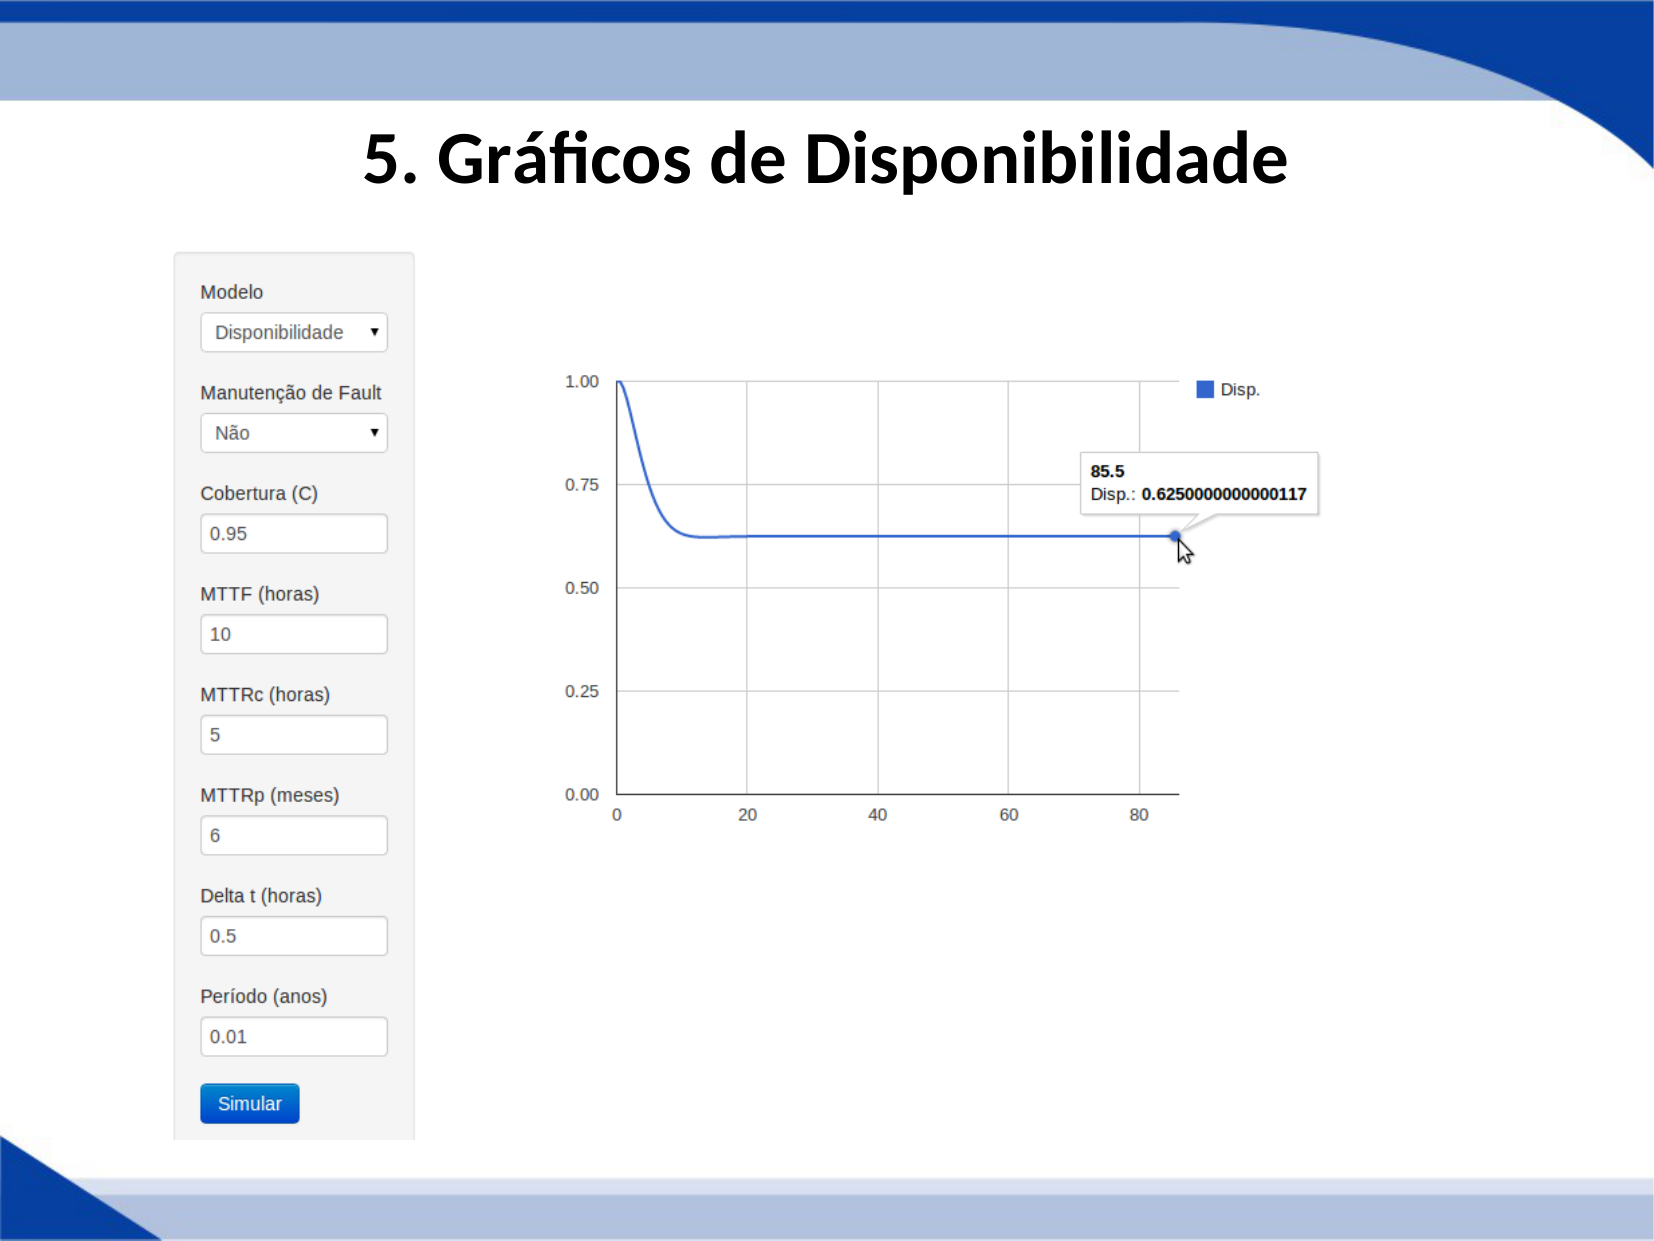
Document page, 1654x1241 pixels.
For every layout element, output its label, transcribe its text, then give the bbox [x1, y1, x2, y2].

picture [0, 0, 1654, 1241]
title 5. Gráficos de Disponibilidade [82, 49, 1571, 257]
